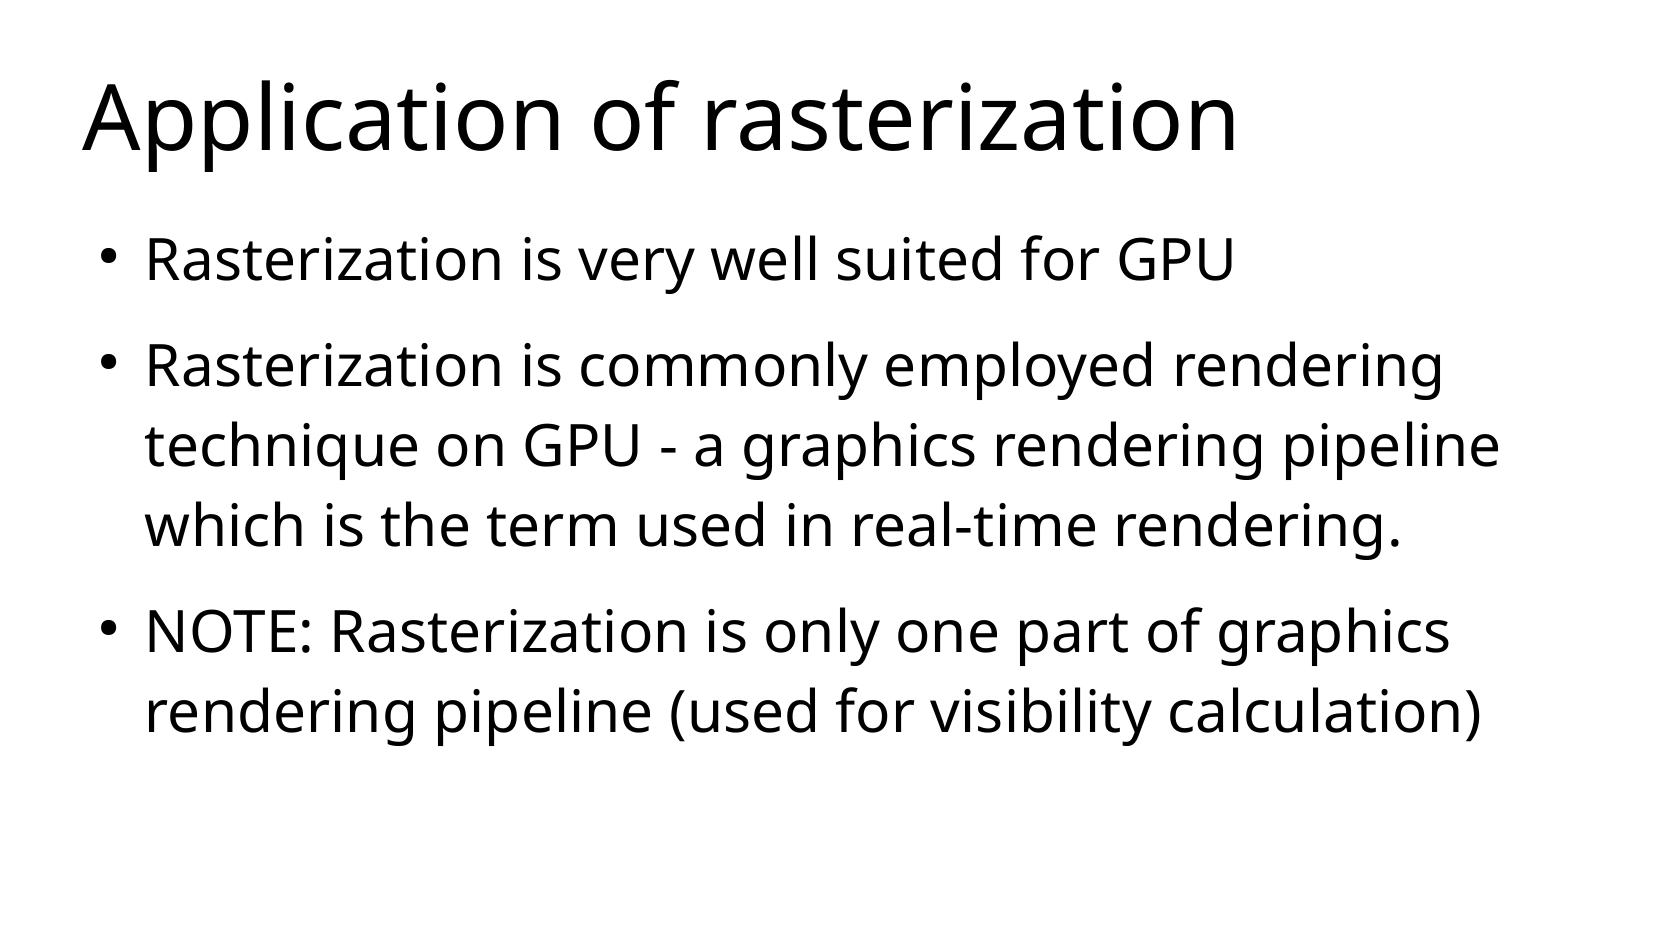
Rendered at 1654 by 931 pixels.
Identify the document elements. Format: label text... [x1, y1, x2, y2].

title Application of rasterization [82, 37, 1571, 193]
list Rasterization is very well suited for GPU Rasterization is commonly employed rendering technique on GPU - a graphics rendering pipeline which is the term used in real-time rendering. NOTE: Rasterization is only one part of graphics rendering pipeline (used for visibility calculation) [82, 217, 1571, 758]
